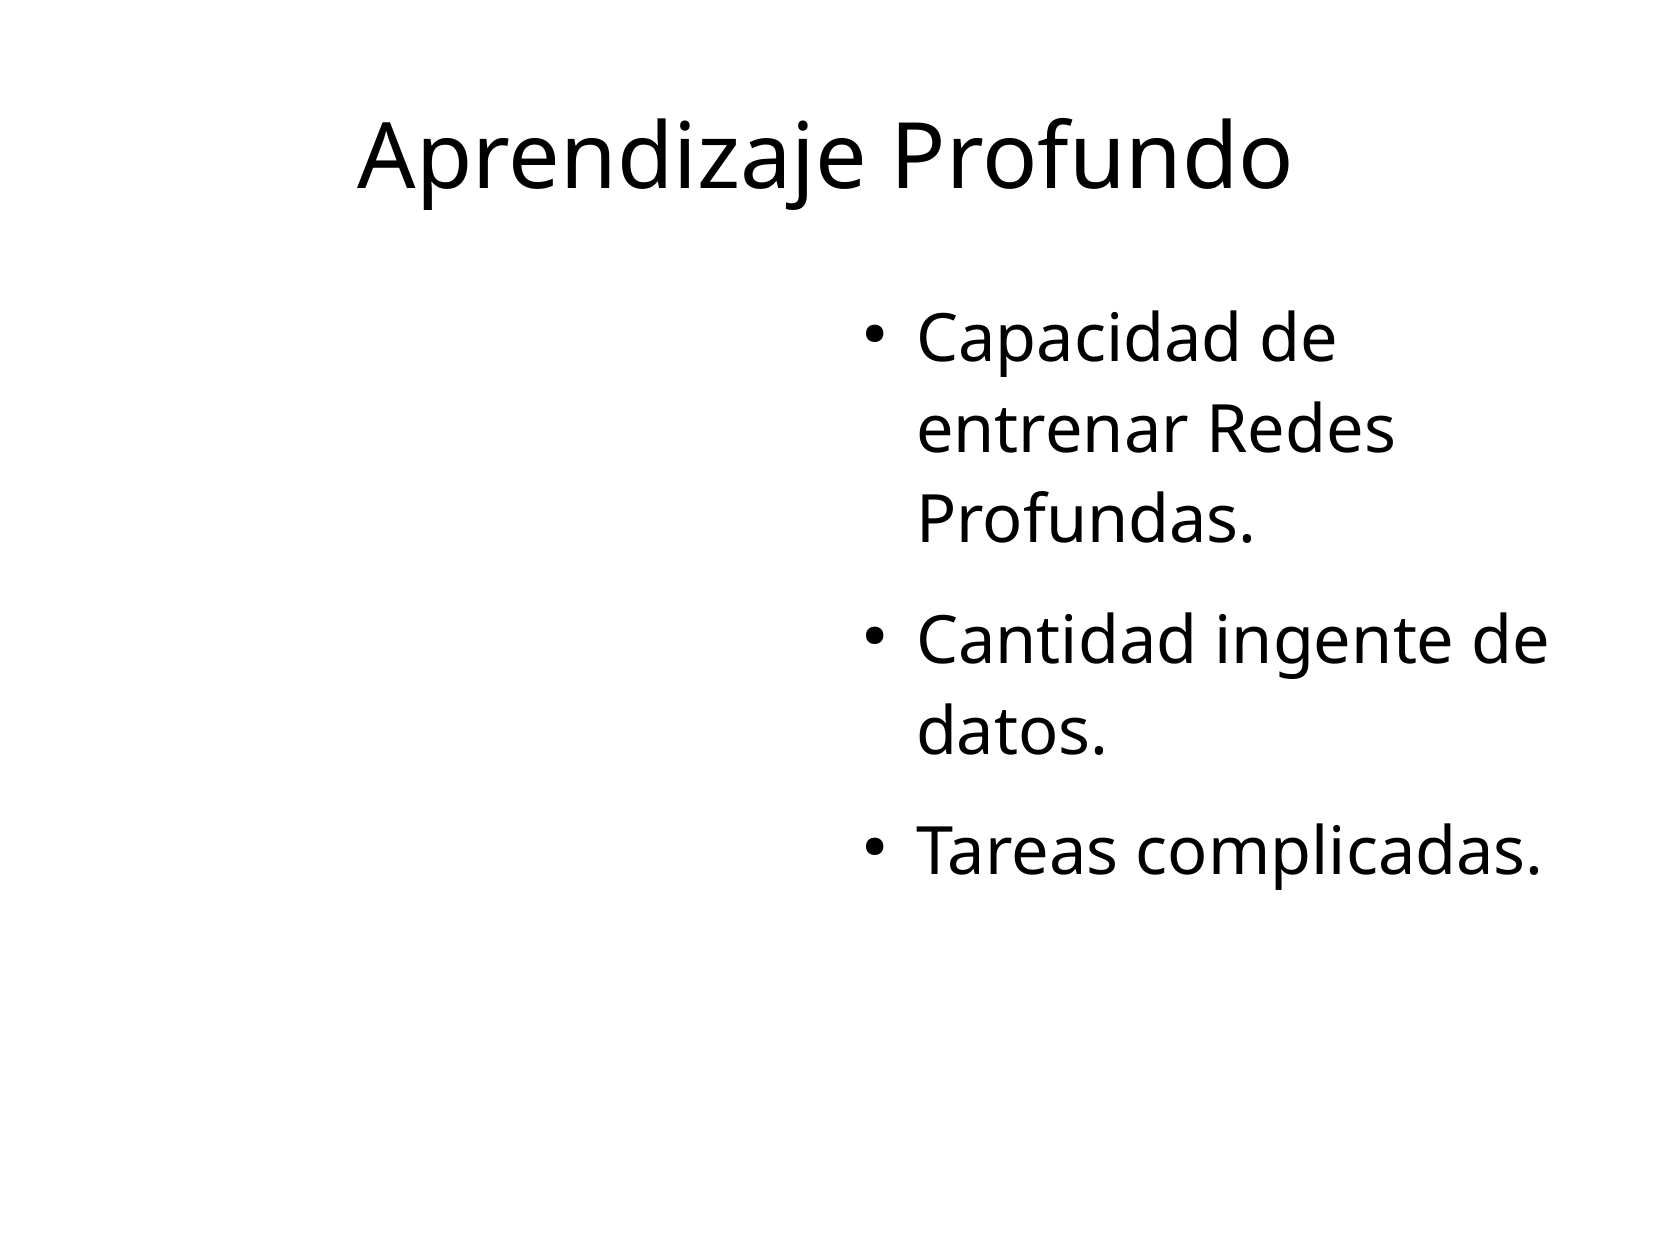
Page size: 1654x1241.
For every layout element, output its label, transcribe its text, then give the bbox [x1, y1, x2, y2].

title Aprendizaje Profundo [82, 49, 1571, 257]
list Capacidad de entrenar Redes Profundas. Cantidad ingente de datos. Tareas complicadas. [845, 290, 1572, 1010]
